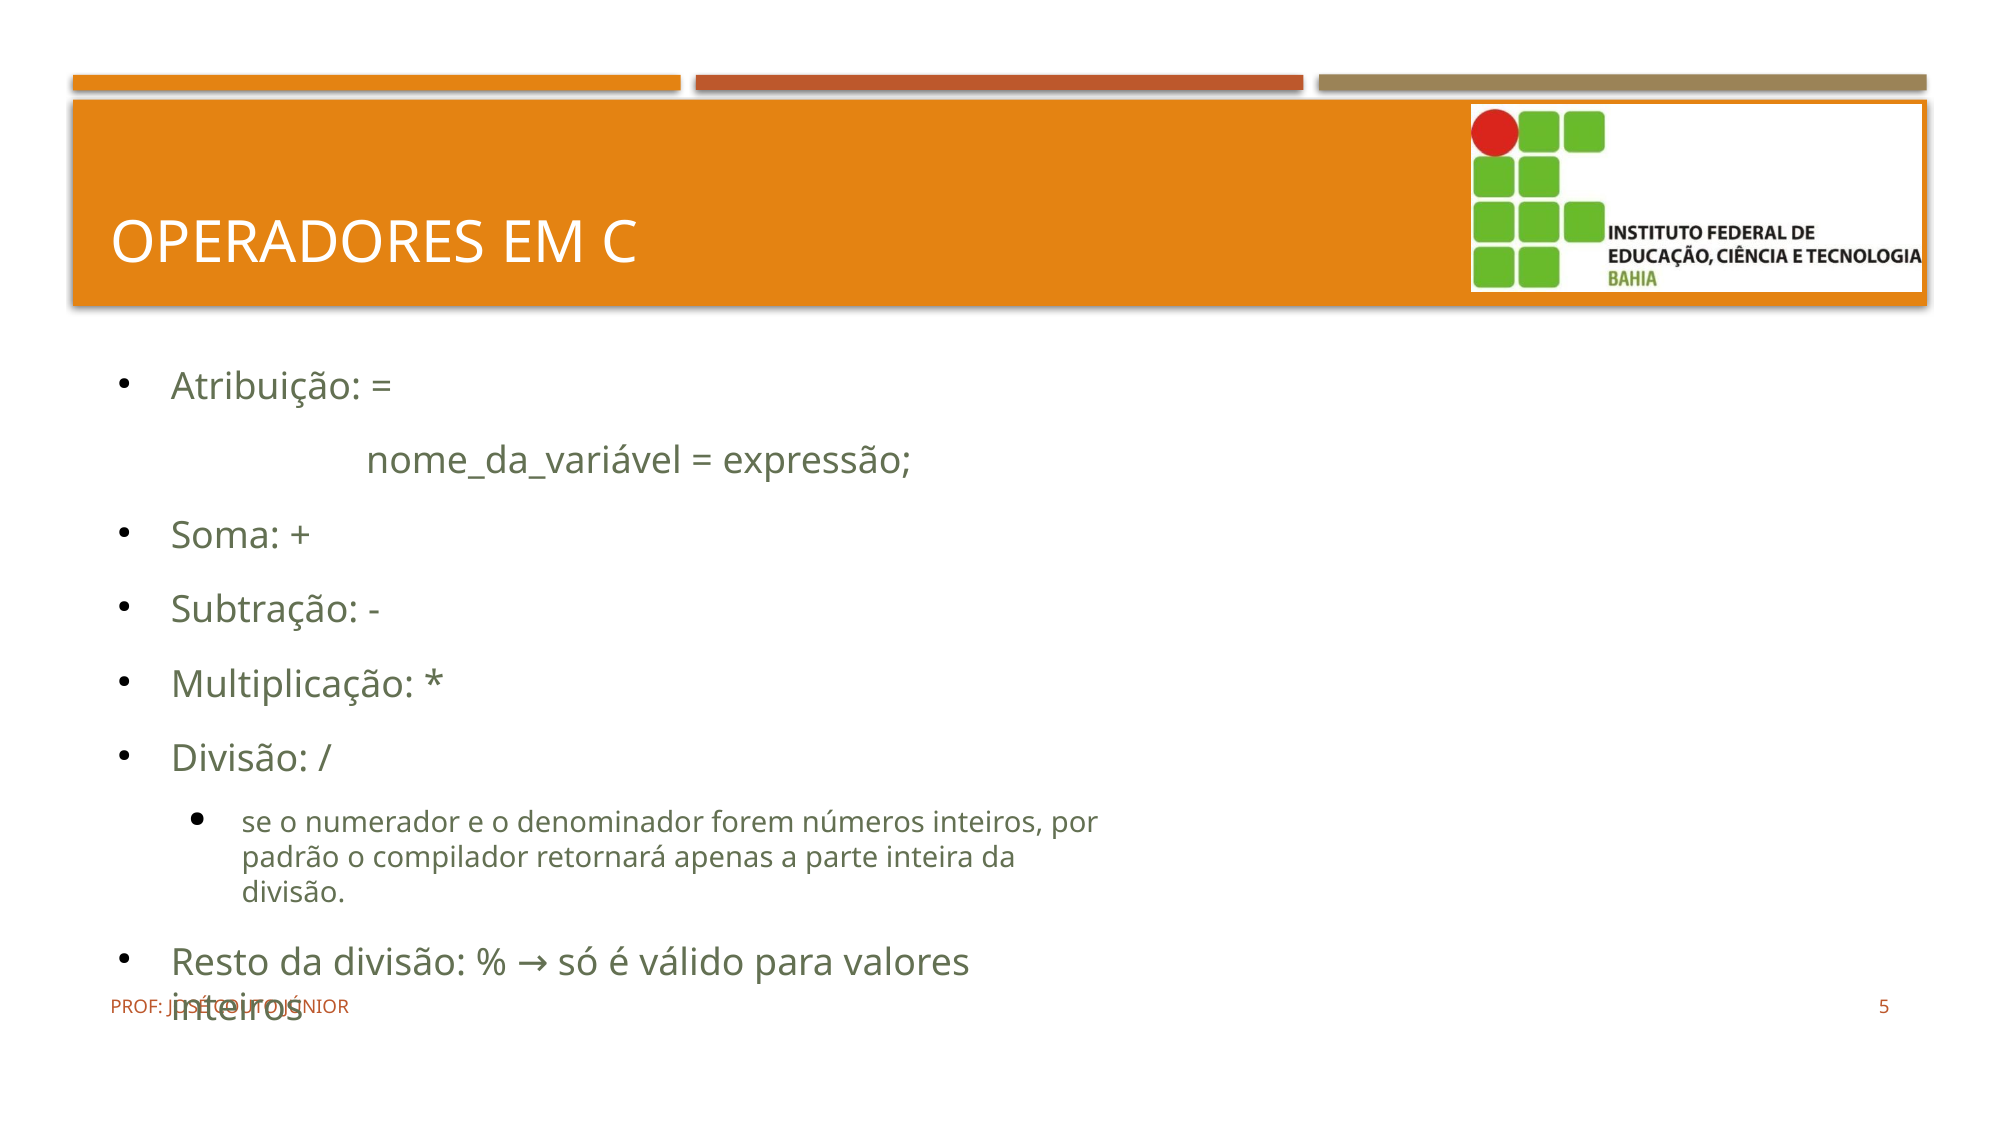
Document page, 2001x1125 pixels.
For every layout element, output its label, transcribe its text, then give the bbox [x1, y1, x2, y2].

list Atribuição: = nome_da_variável = expressão; Soma: + Subtração: - Multiplicação: * Divisão: / se o numerador e o denominador forem números inteiros, por padrão o compilador retornará apenas a parte inteira da divisão. Resto da divisão: % → só é válido para valores inteiros [84, 354, 1123, 951]
footer Prof: José Couto Júnior [95, 976, 1230, 1037]
picture [1471, 104, 1922, 292]
title Operadores em C [95, 119, 1471, 282]
